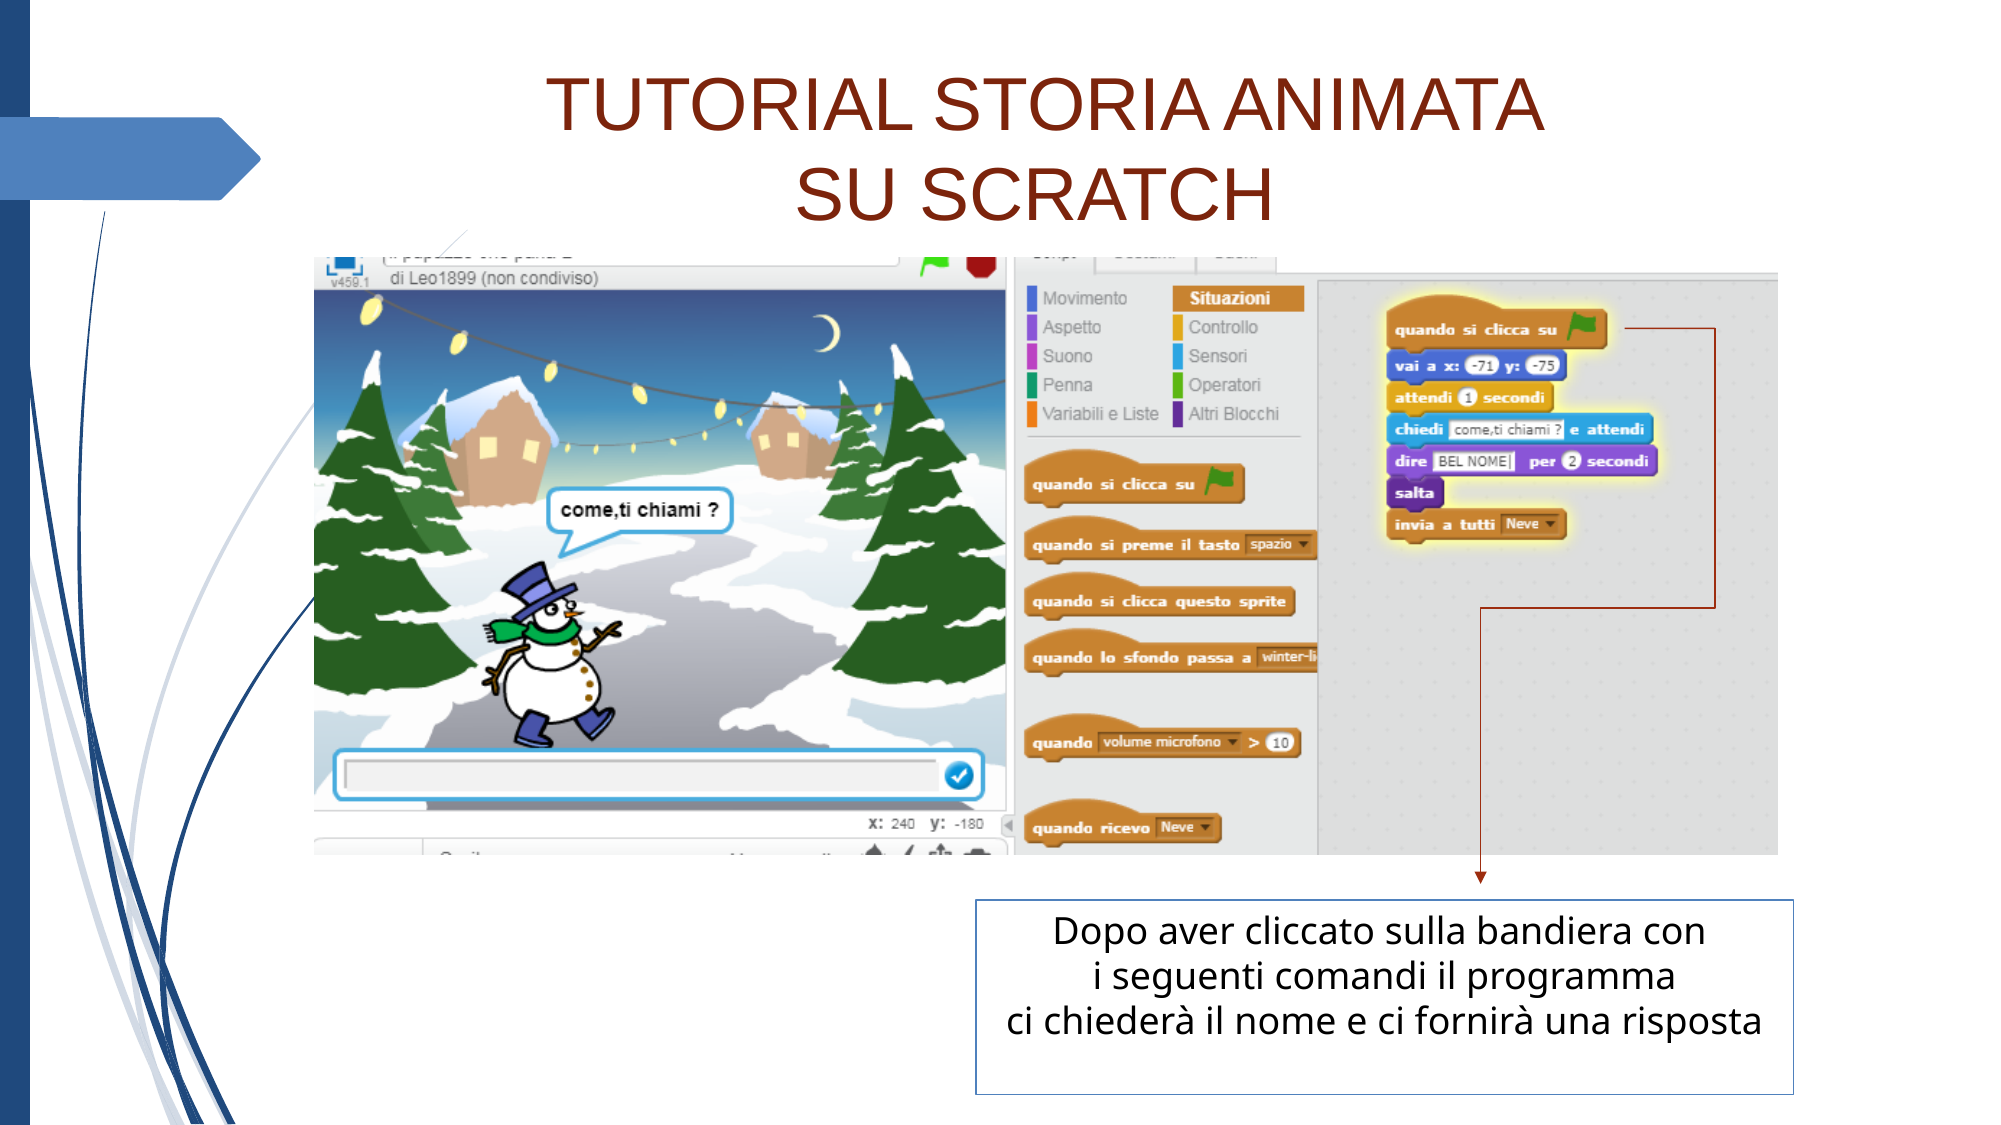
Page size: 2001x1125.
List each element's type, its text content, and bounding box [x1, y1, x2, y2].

text_box TUTORIAL STORIA ANIMATA SU SCRATCH [314, 47, 1777, 257]
picture [314, 257, 1778, 855]
text_box Dopo aver cliccato sulla bandiera con i seguenti comandi il programma ci chiederà il nome e ci fornirà una risposta [976, 900, 1794, 1095]
